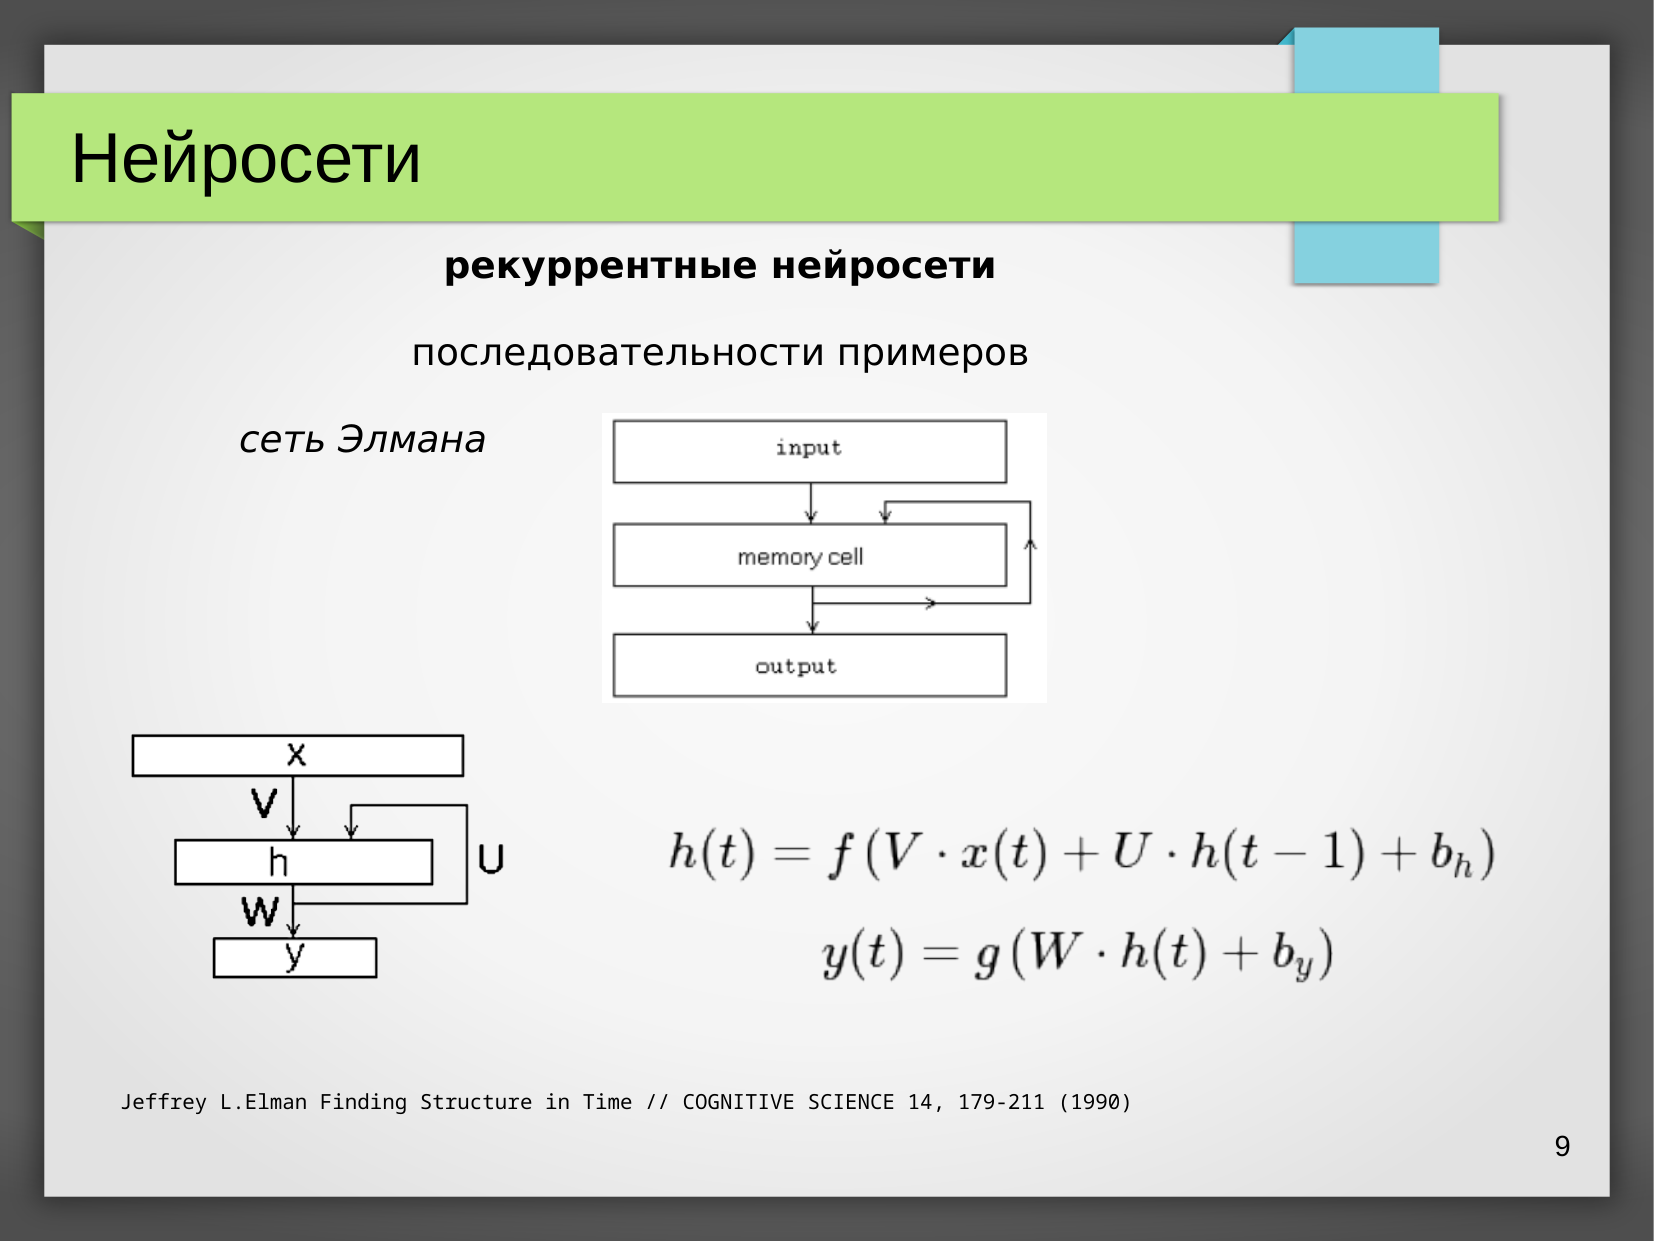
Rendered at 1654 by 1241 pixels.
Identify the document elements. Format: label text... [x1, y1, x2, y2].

title Нейросети [70, 118, 1205, 199]
text_box рекуррентные нейросети последовательности примеров сеть Элмана [224, 236, 1217, 469]
text_box Jeffrey L.Elman Finding Structure in Time // COGNITIVE SCIENCE 14, 179-211 (1990) [59, 1036, 1193, 1123]
picture [0, 0, 1654, 1241]
